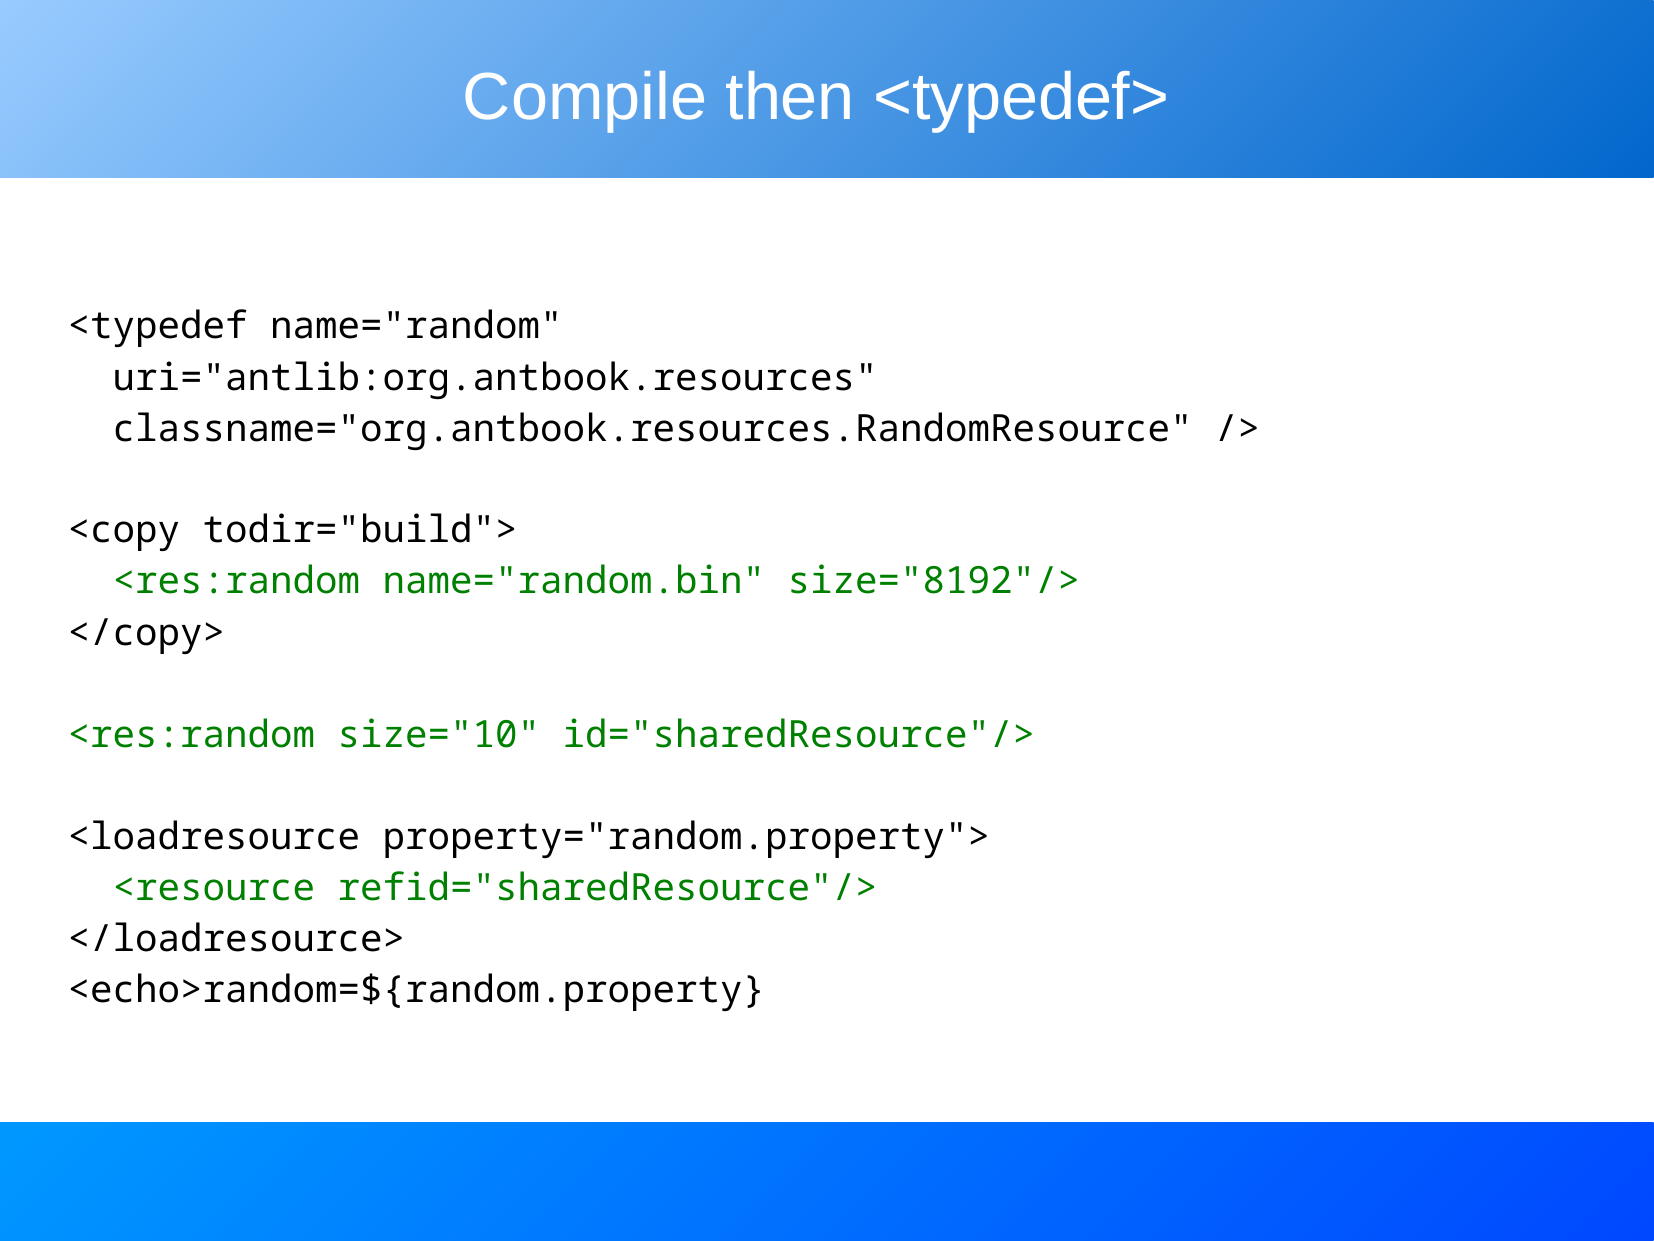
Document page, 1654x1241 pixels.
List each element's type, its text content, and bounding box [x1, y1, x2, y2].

title Compile then <typedef> [162, 59, 1489, 148]
text_box <typedef name="random" uri="antlib:org.antbook.resources" classname="org.antbook.resources.RandomResource" /> <copy todir="build"> <res:random name="random.bin" size="8192"/> </copy> <res:random size="10" id="sharedResource"/> <loadresource property="random.property"> <resource refid="sharedResource"/> </loadresource> <echo>random=${random.property} [52, 386, 1592, 926]
